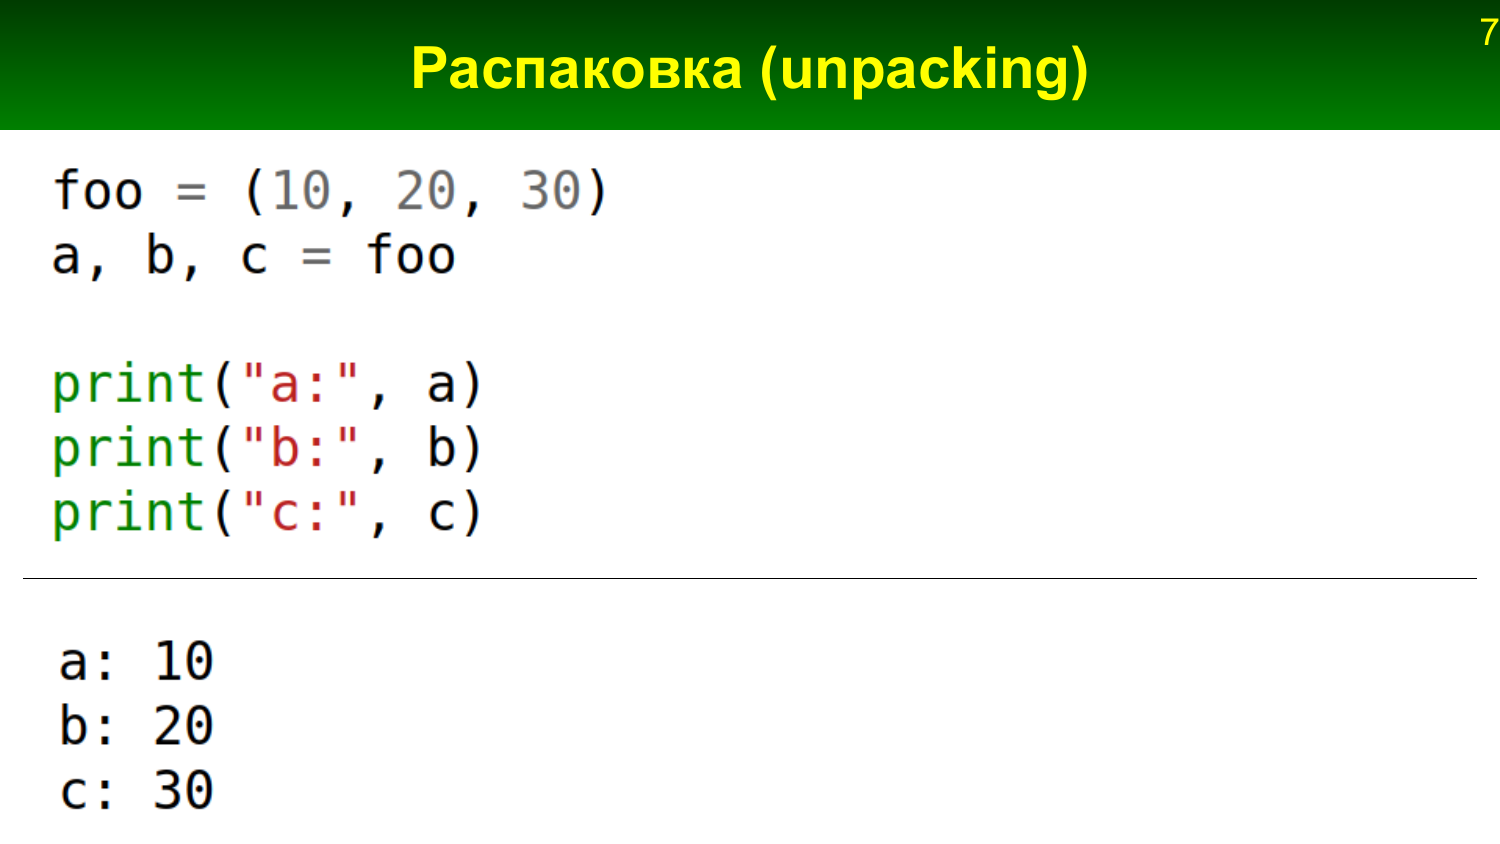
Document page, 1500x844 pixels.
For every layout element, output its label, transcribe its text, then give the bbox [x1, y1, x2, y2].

picture [45, 625, 237, 836]
picture [41, 153, 626, 554]
title Распаковка (unpacking) [75, 11, 1426, 119]
